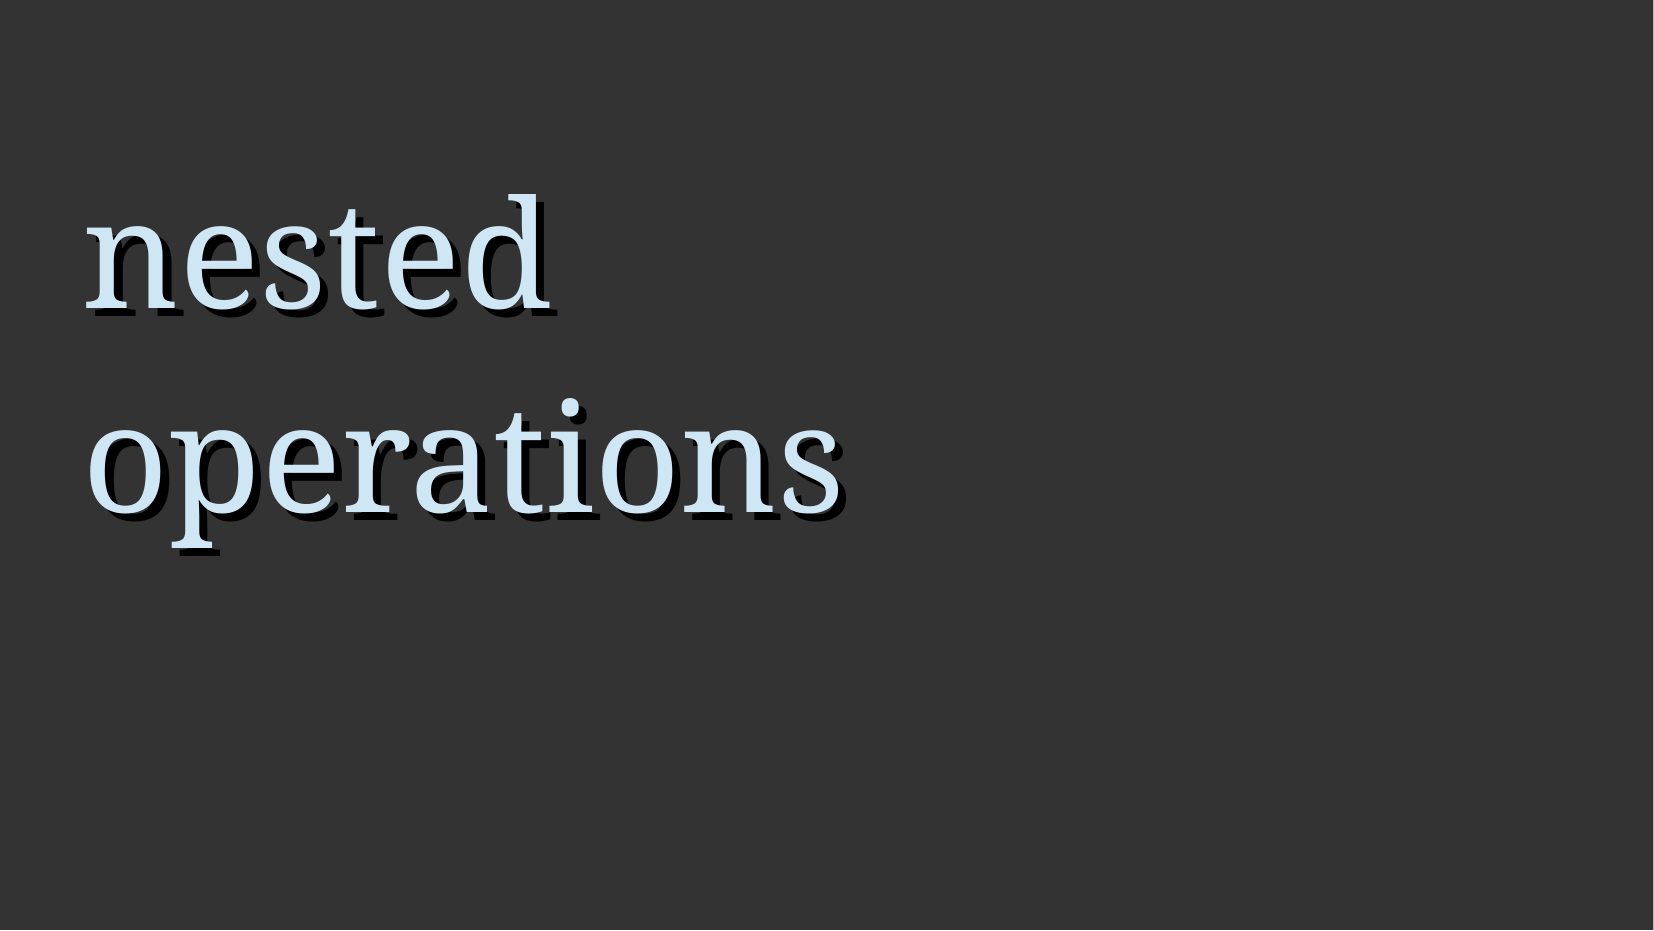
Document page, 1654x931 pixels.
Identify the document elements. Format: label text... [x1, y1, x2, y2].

title nested operations [82, 147, 1571, 838]
